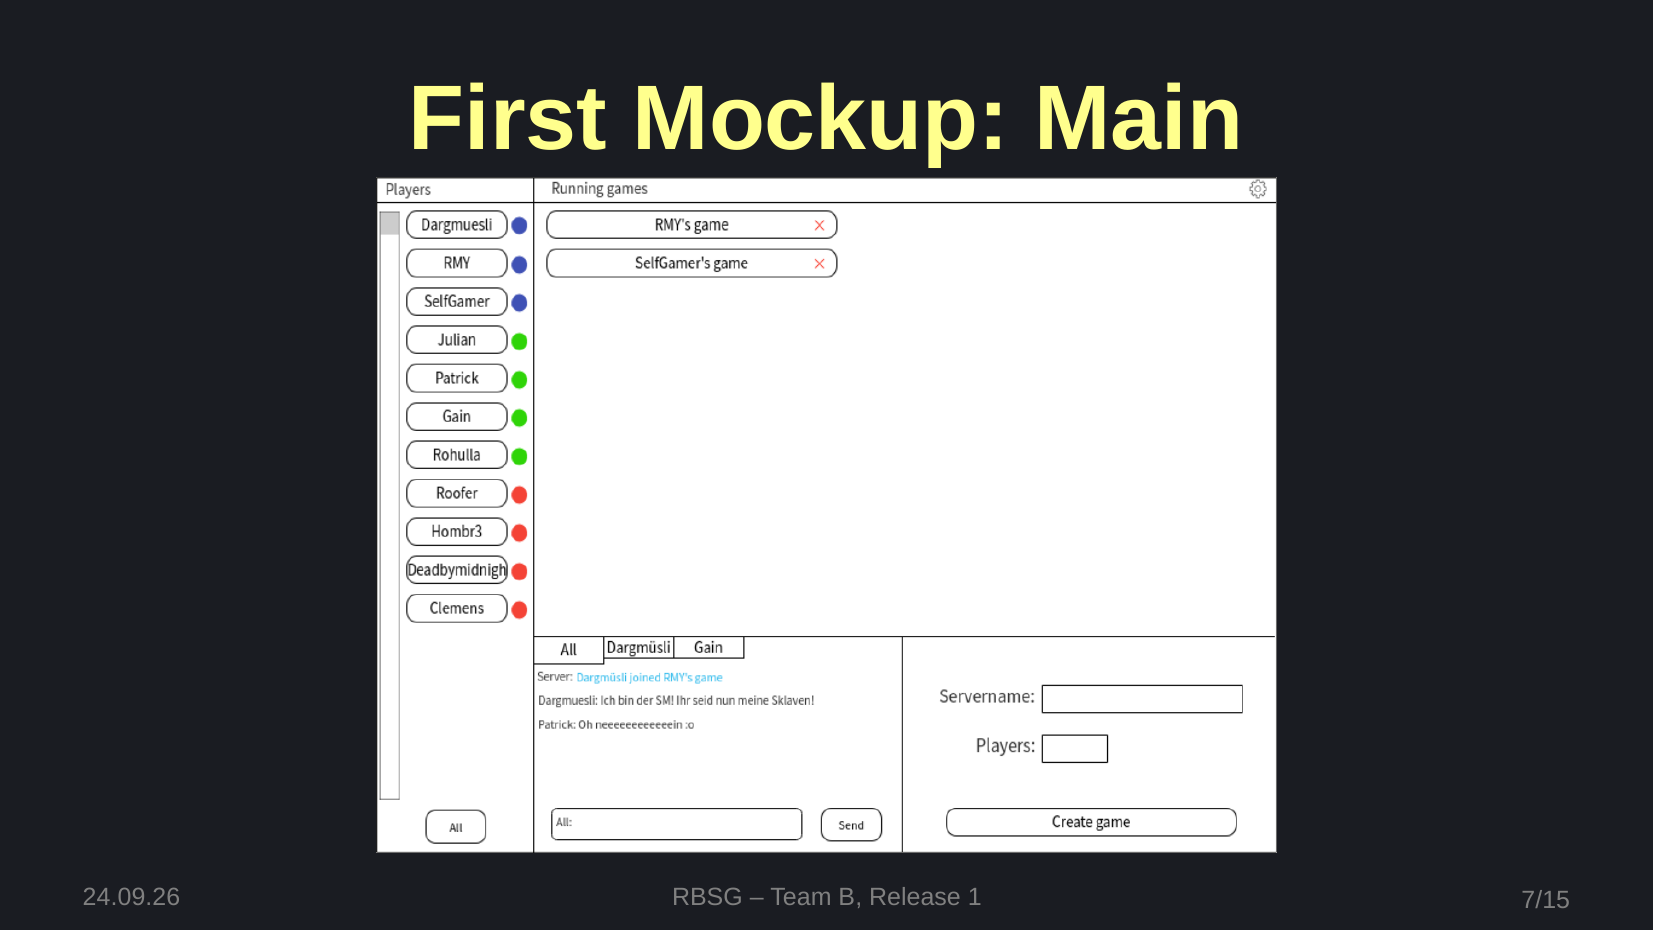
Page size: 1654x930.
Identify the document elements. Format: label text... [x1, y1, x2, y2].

title First Mockup: Main [82, 39, 1571, 196]
picture [376, 177, 1277, 853]
